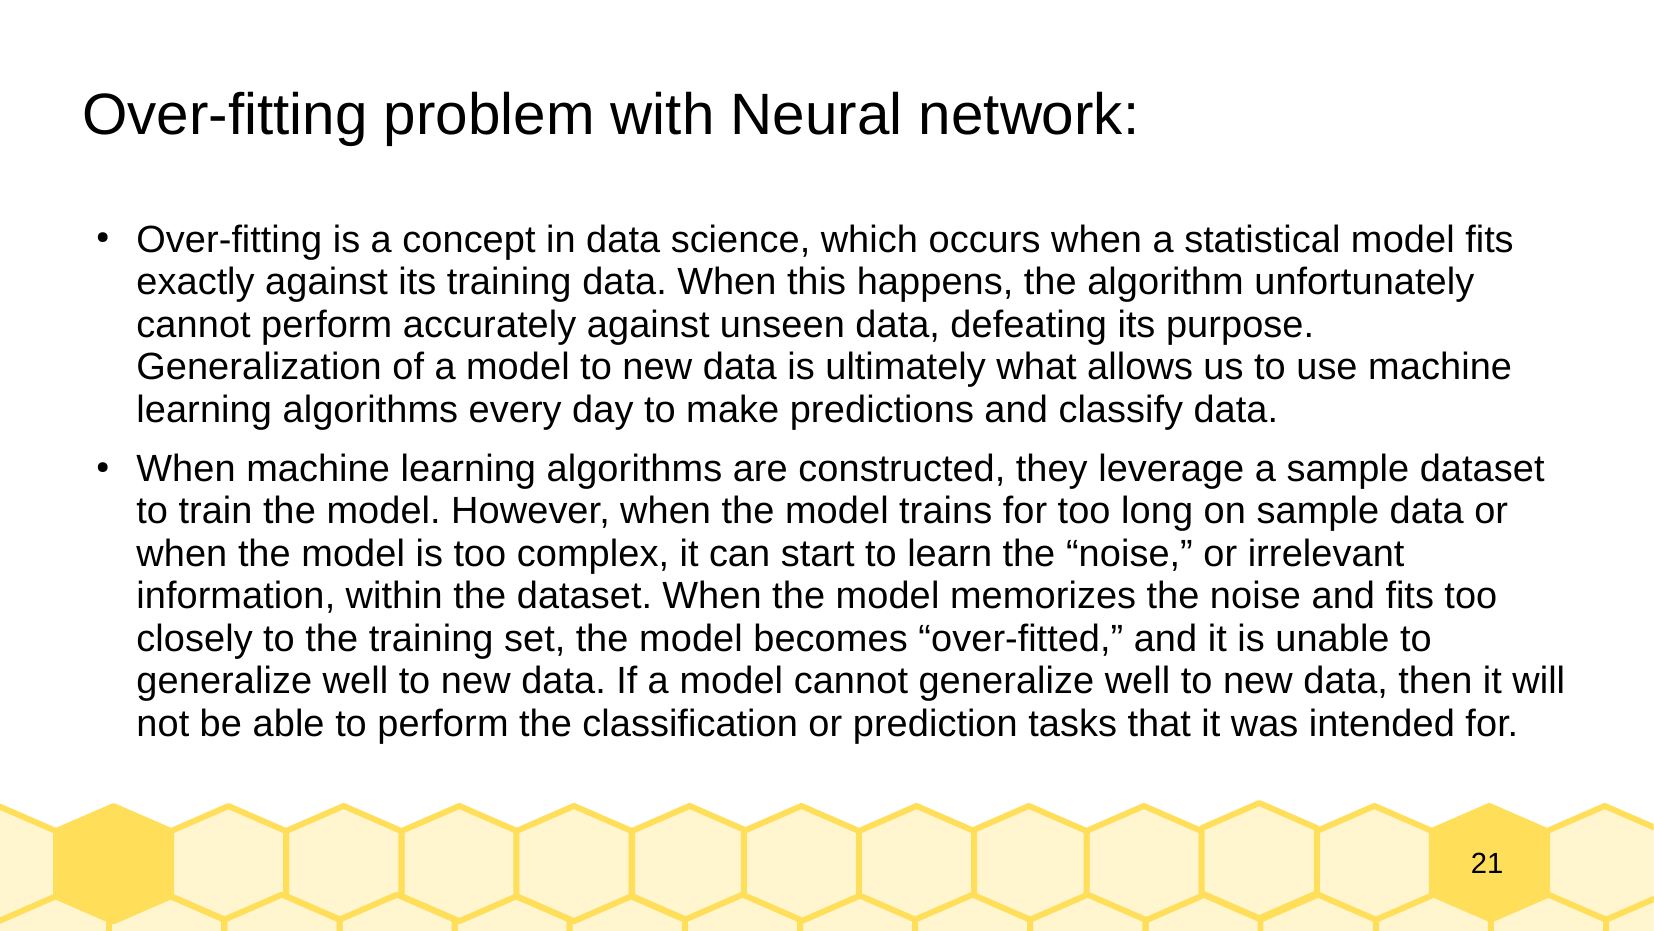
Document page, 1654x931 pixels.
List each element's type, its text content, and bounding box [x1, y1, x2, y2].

title Over-fitting problem with Neural network: [82, 32, 1571, 197]
list Over-fitting is a concept in data science, which occurs when a statistical model fits exactly against its training data. When this happens, the algorithm unfortunately cannot perform accurately against unseen data, defeating its purpose. Generalization of a model to new data is ultimately what allows us to use machine learning algorithms every day to make predictions and classify data. When machine learning algorithms are constructed, they leverage a sample dataset to train the model. However, when the model trains for too long on sample data or when the model is too complex, it can start to learn the “noise,” or irrelevant information, within the dataset. When the model memorizes the noise and fits too closely to the training set, the model becomes “over-fitted,” and it is unable to generalize well to new data. If a model cannot generalize well to new data, then it will not be able to perform the classification or prediction tasks that it was intended for. [82, 217, 1571, 757]
